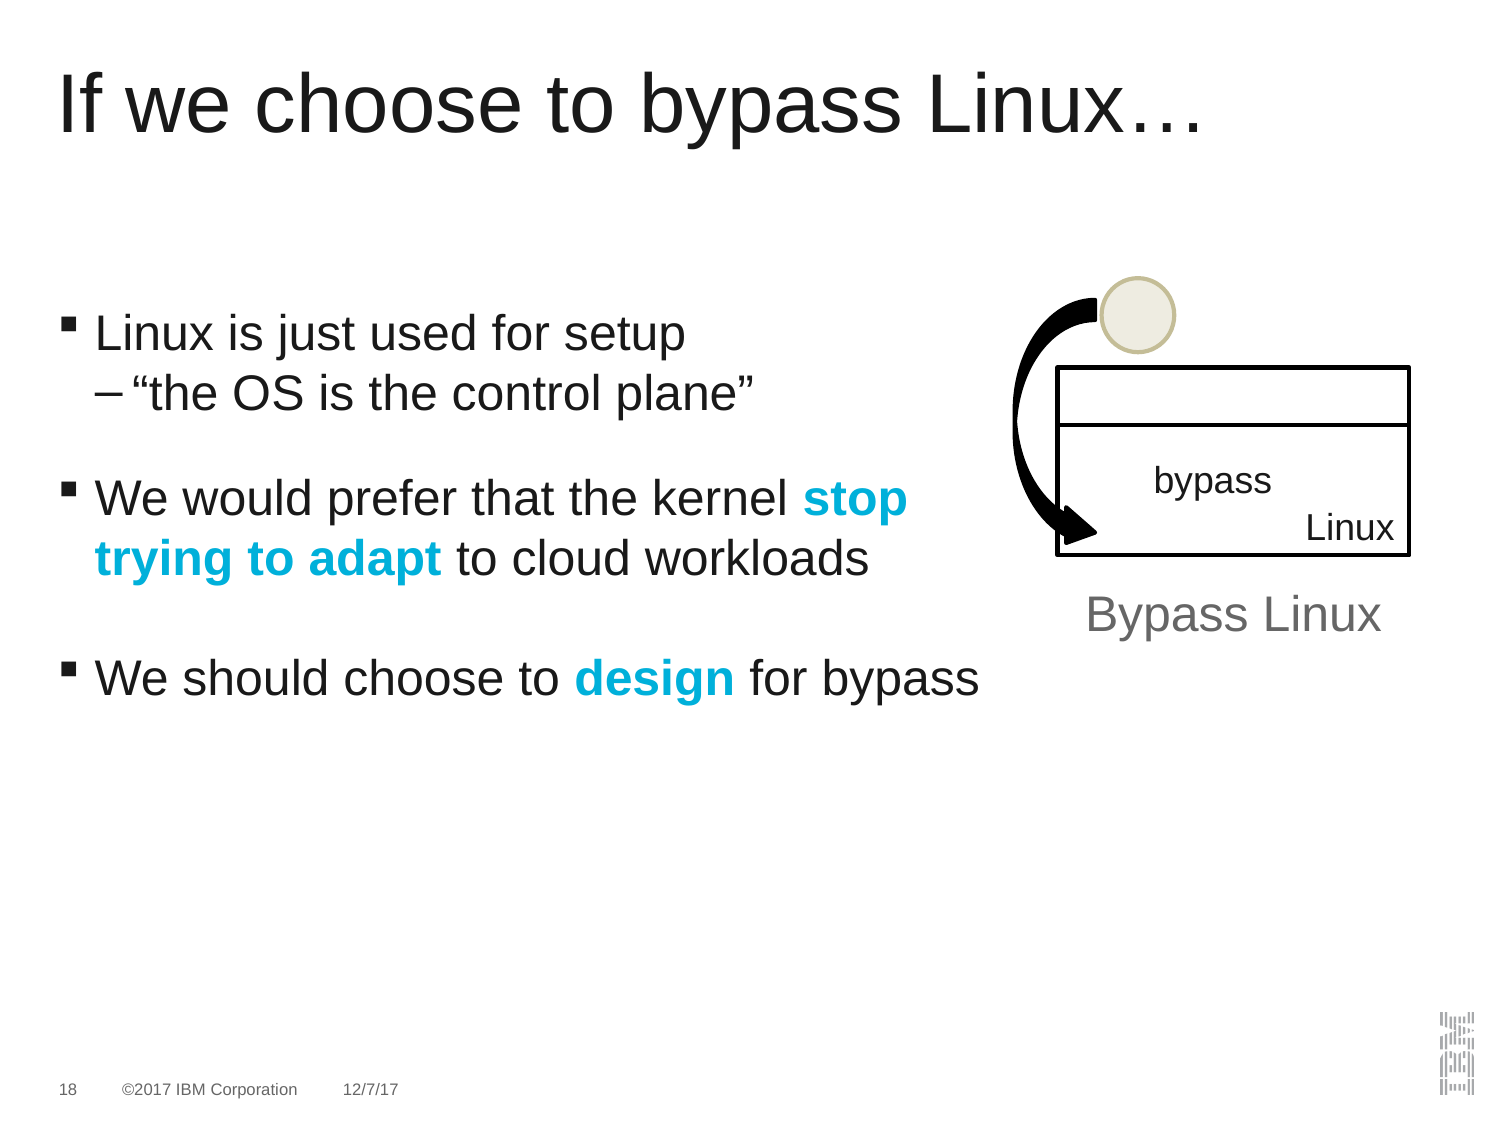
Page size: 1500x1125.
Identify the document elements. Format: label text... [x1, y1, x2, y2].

text_box Linux [1057, 427, 1410, 556]
text_box bypass [1138, 448, 1300, 509]
text_box Bypass Linux [1057, 581, 1410, 642]
text_box [1014, 299, 1096, 543]
text_box [1101, 278, 1175, 353]
text_box Linux is just used for setup “the OS is the control plane” We would prefer that the kernel stop trying to adapt to cloud workloads We should choose to design for bypass [57, 300, 996, 1015]
text_box If we choose to bypass Linux… [56, 49, 1440, 200]
picture [1440, 1012, 1474, 1095]
